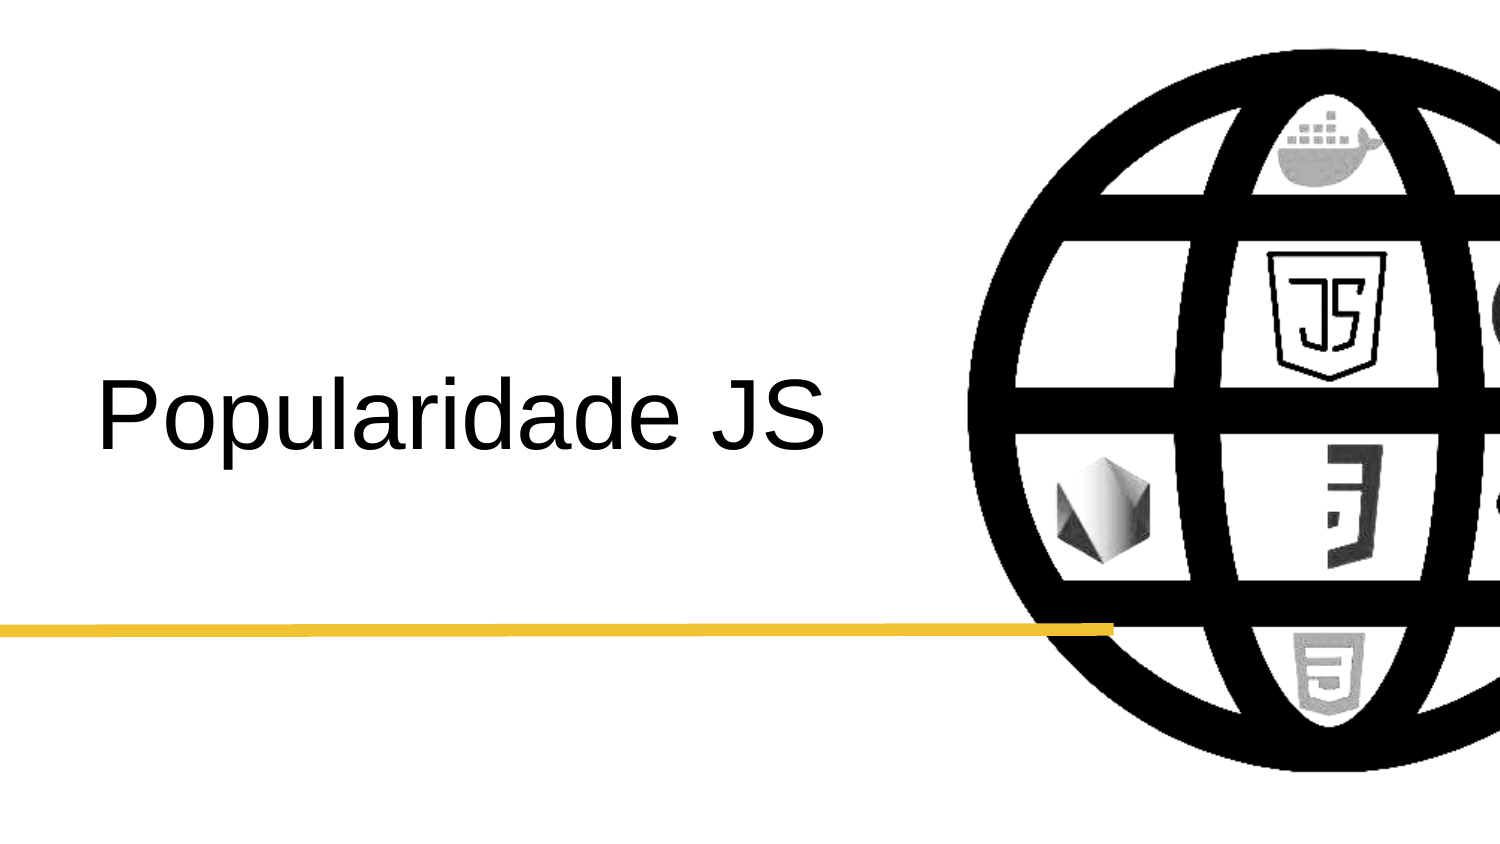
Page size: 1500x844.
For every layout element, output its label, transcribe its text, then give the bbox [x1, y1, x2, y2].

picture [941, 0, 1500, 844]
title Popularidade JS [80, 73, 1125, 745]
